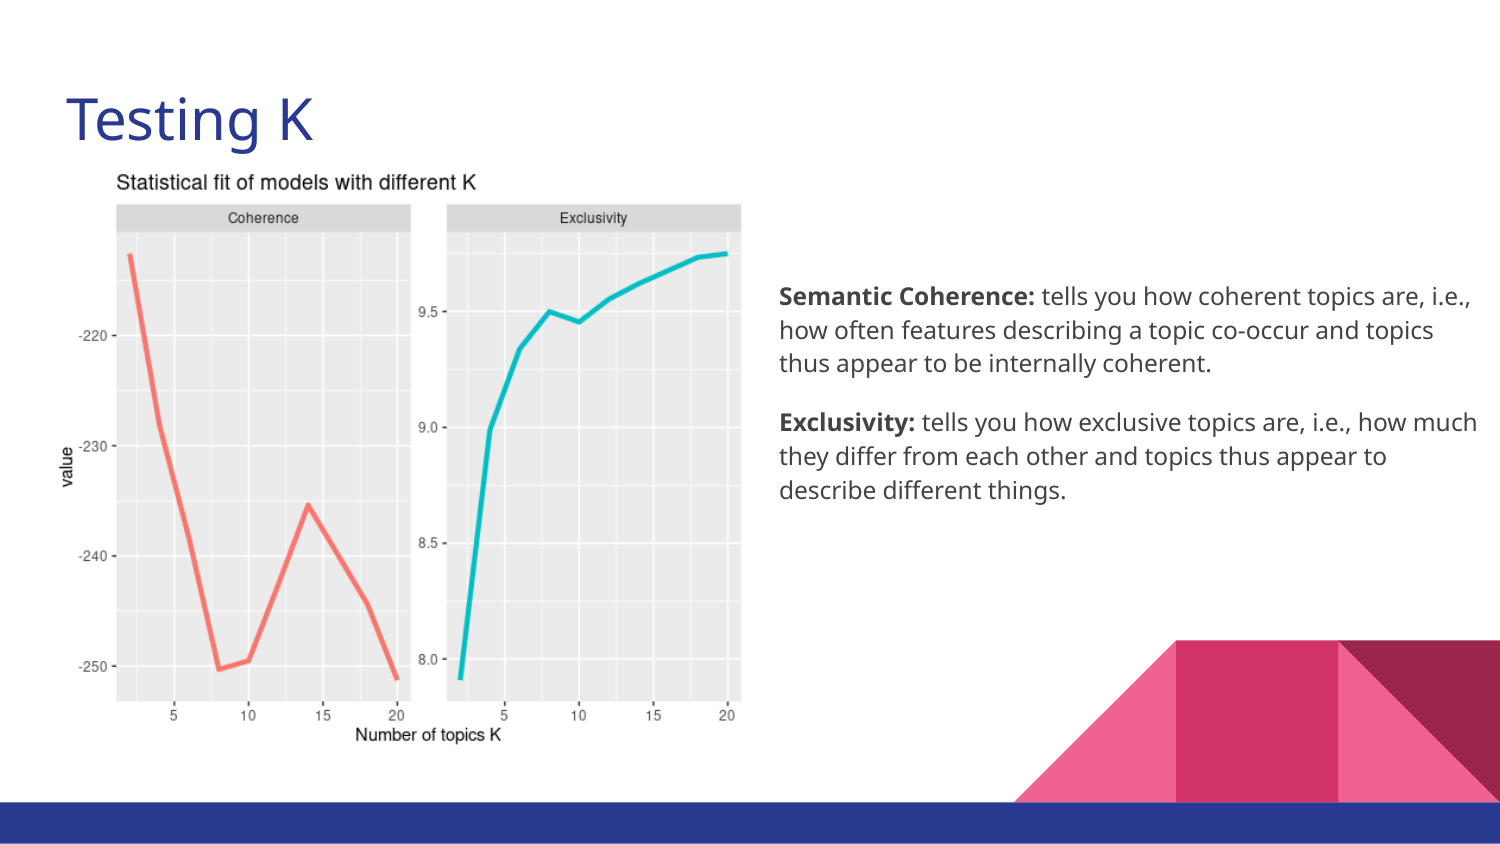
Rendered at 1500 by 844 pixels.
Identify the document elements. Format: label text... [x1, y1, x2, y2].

list Semantic Coherence: tells you how coherent topics are, i.e., how often features describing a topic co-occur and topics thus appear to be internally coherent. Exclusivity: tells you how exclusive topics are, i.e., how much they differ from each other and topics thus appear to describe different things. [764, 191, 1500, 740]
picture [51, 166, 750, 755]
title Testing K [51, 67, 1449, 167]
